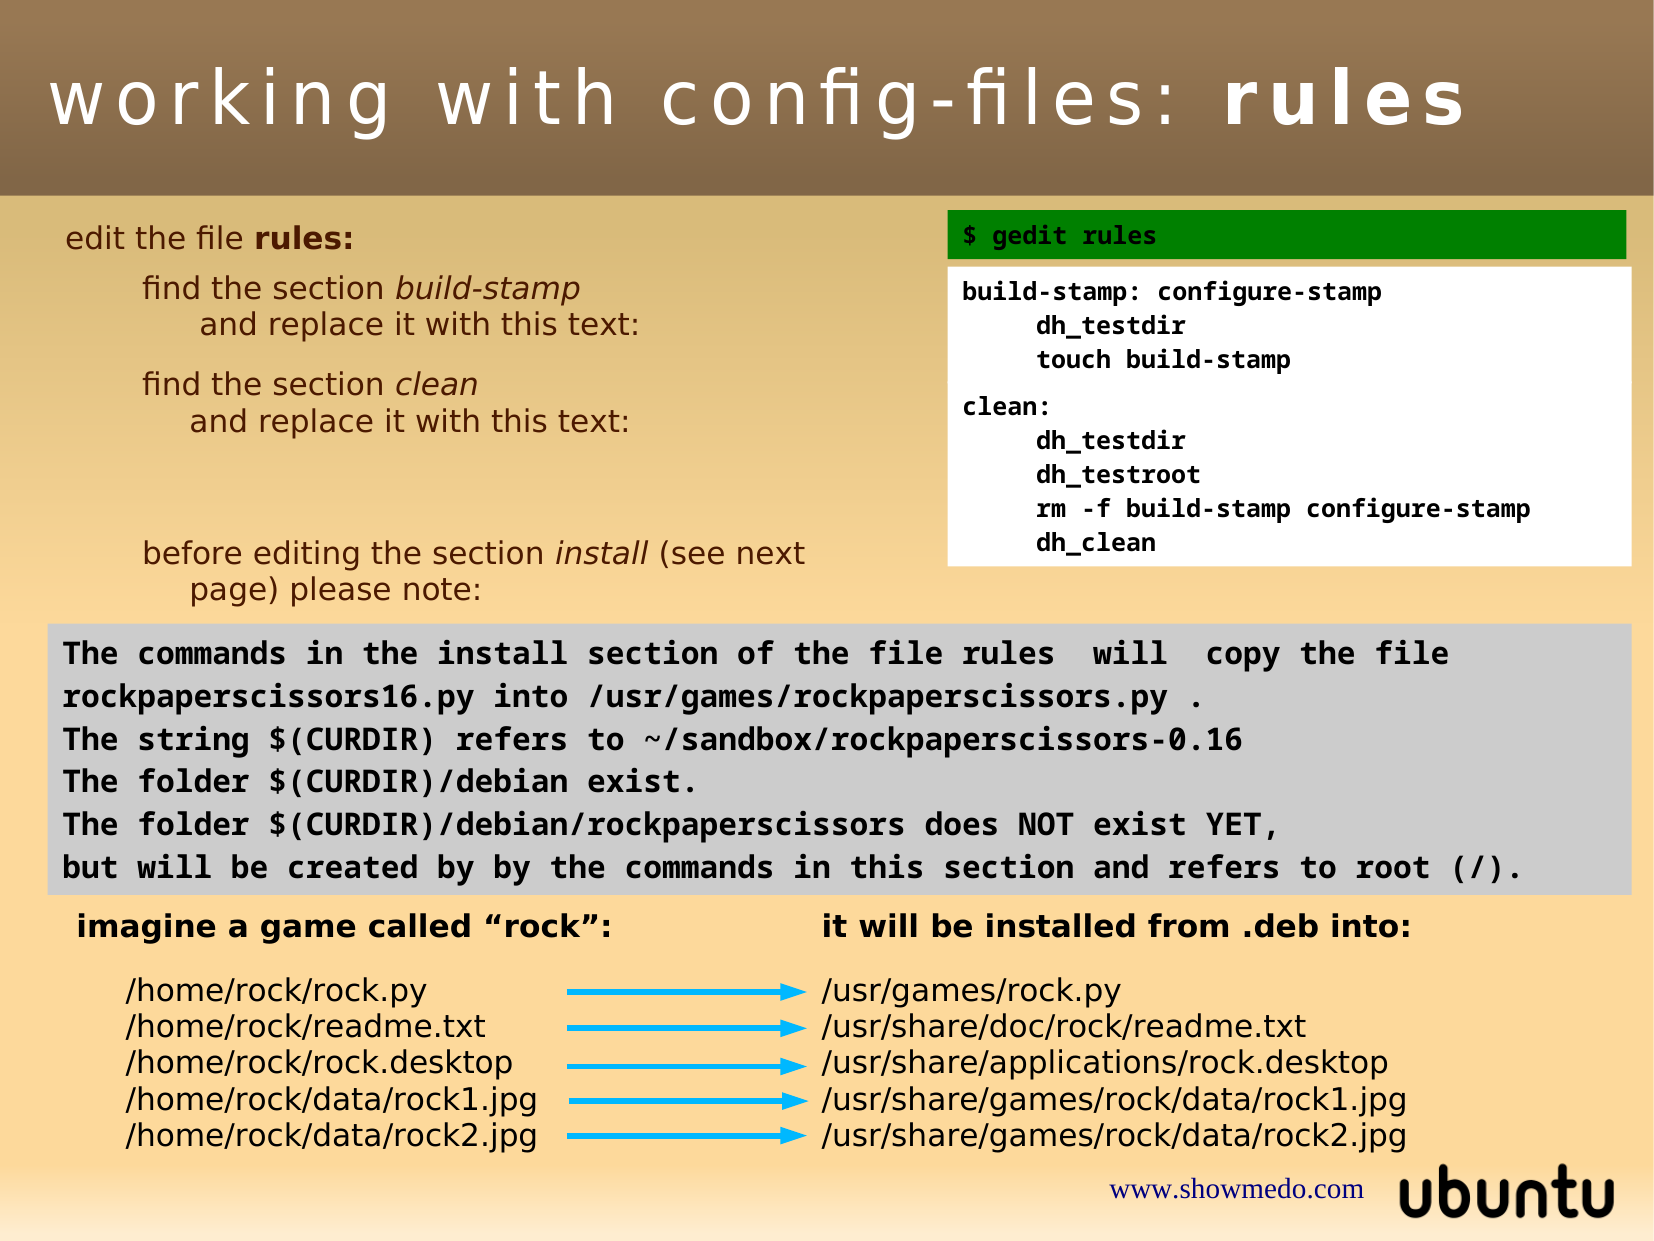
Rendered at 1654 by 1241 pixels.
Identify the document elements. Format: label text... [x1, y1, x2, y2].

text_box clean: dh_testdir dh_testroot rm -f build-stamp configure-stamp dh_clean [947, 381, 1632, 546]
text_box $ gedit rules [947, 210, 1627, 255]
text_box /home/rock/rock.py /home/rock/readme.txt /home/rock/rock.desktop /home/rock/data/rock1.jpg /home/rock/data/rock2.jpg [110, 964, 635, 1161]
text_box build-stamp: configure-stamp dh_testdir touch build-stamp [947, 266, 1632, 371]
text_box imagine a game called “rock”: [61, 901, 678, 956]
text_box The commands in the install section of the file rules will copy the file rockpaperscissors16.py into /usr/games/rockpaperscissors.py . The string $(CURDIR) refers to ~/sandbox/rockpaperscissors-0.16 The folder $(CURDIR)/debian exist. The folder $(CURDIR)/debian/rockpaperscissors does NOT exist YET, but will be created by by the commands in this section and refers to root (/). [47, 623, 1632, 863]
list edit the file rules: find the section build-stamp and replace it with this text: find the section clean and replace it with this text: before editing the section install (see next page) please note: [47, 220, 807, 623]
picture [0, 0, 1654, 1241]
text_box /usr/games/rock.py /usr/share/doc/rock/readme.txt /usr/share/applications/rock.desktop /usr/share/games/rock/data/rock1.jpg /usr/share/games/rock/data/rock2.jpg [806, 964, 1561, 1161]
text_box it will be installed from .deb into: [806, 901, 1460, 956]
title working with config-files: rules [47, 0, 1632, 198]
